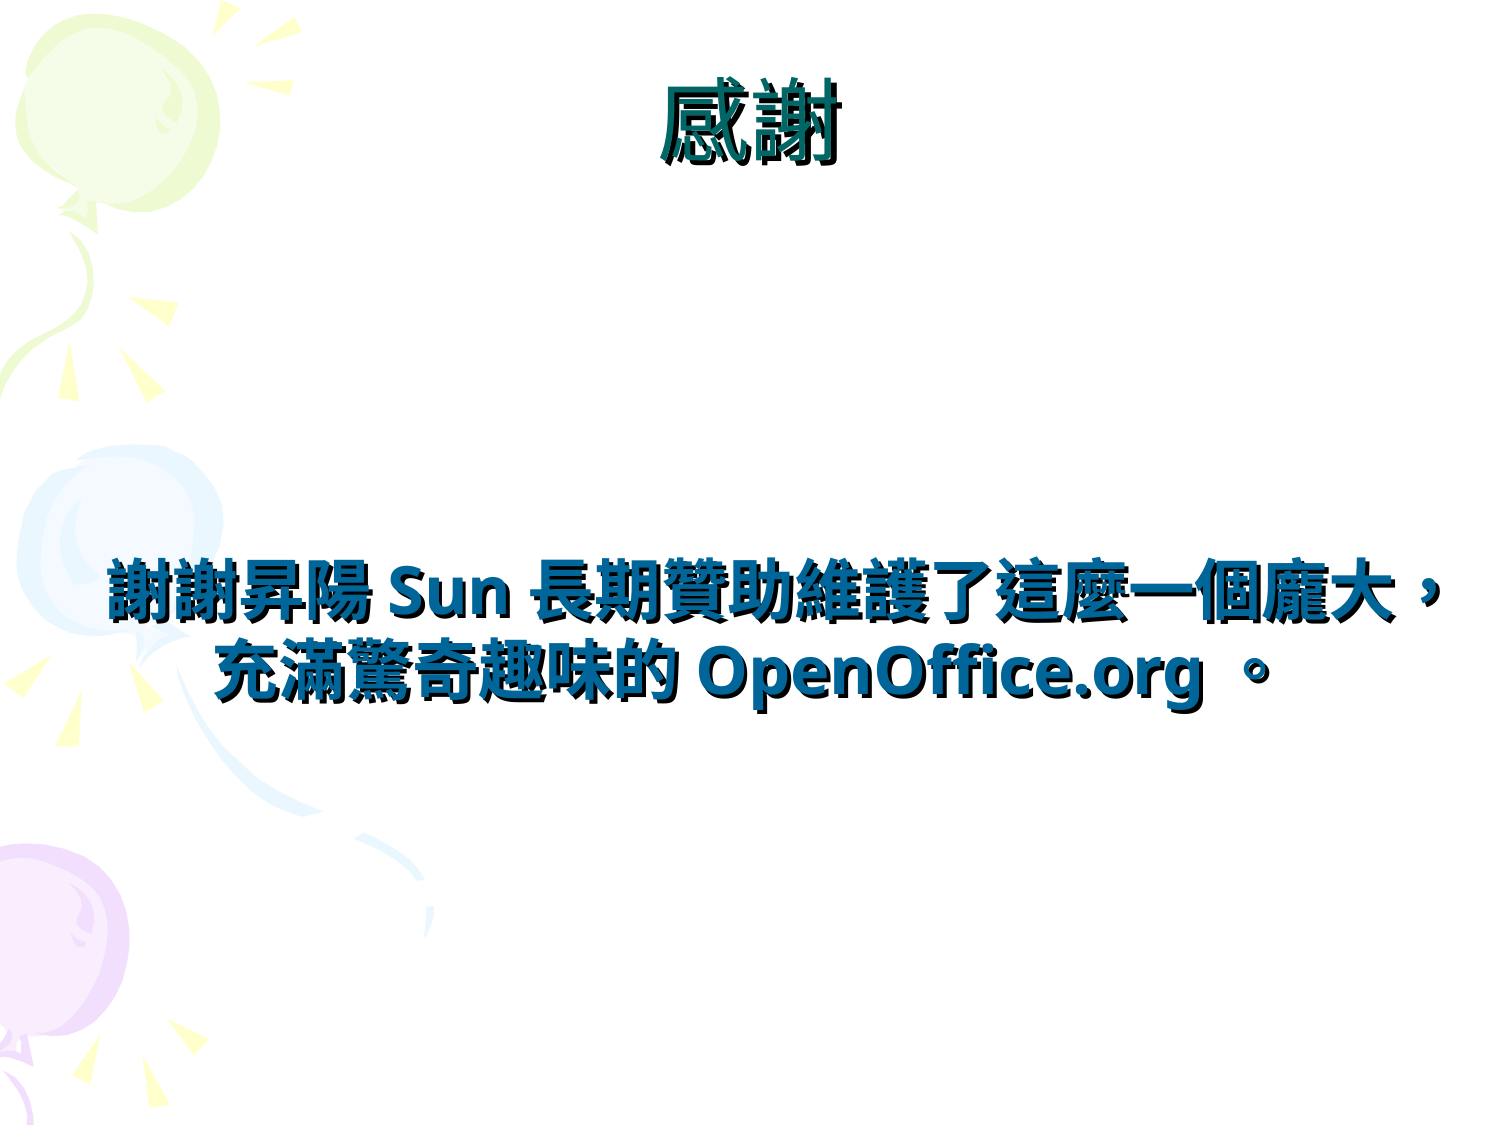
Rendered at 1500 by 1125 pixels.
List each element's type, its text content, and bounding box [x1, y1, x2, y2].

subtitle 謝謝昇陽Sun長期贊助維護了這麼一個龐大，充滿驚奇趣味的OpenOffice.org。 [75, 269, 1426, 987]
title 感謝 [72, 16, 1426, 233]
